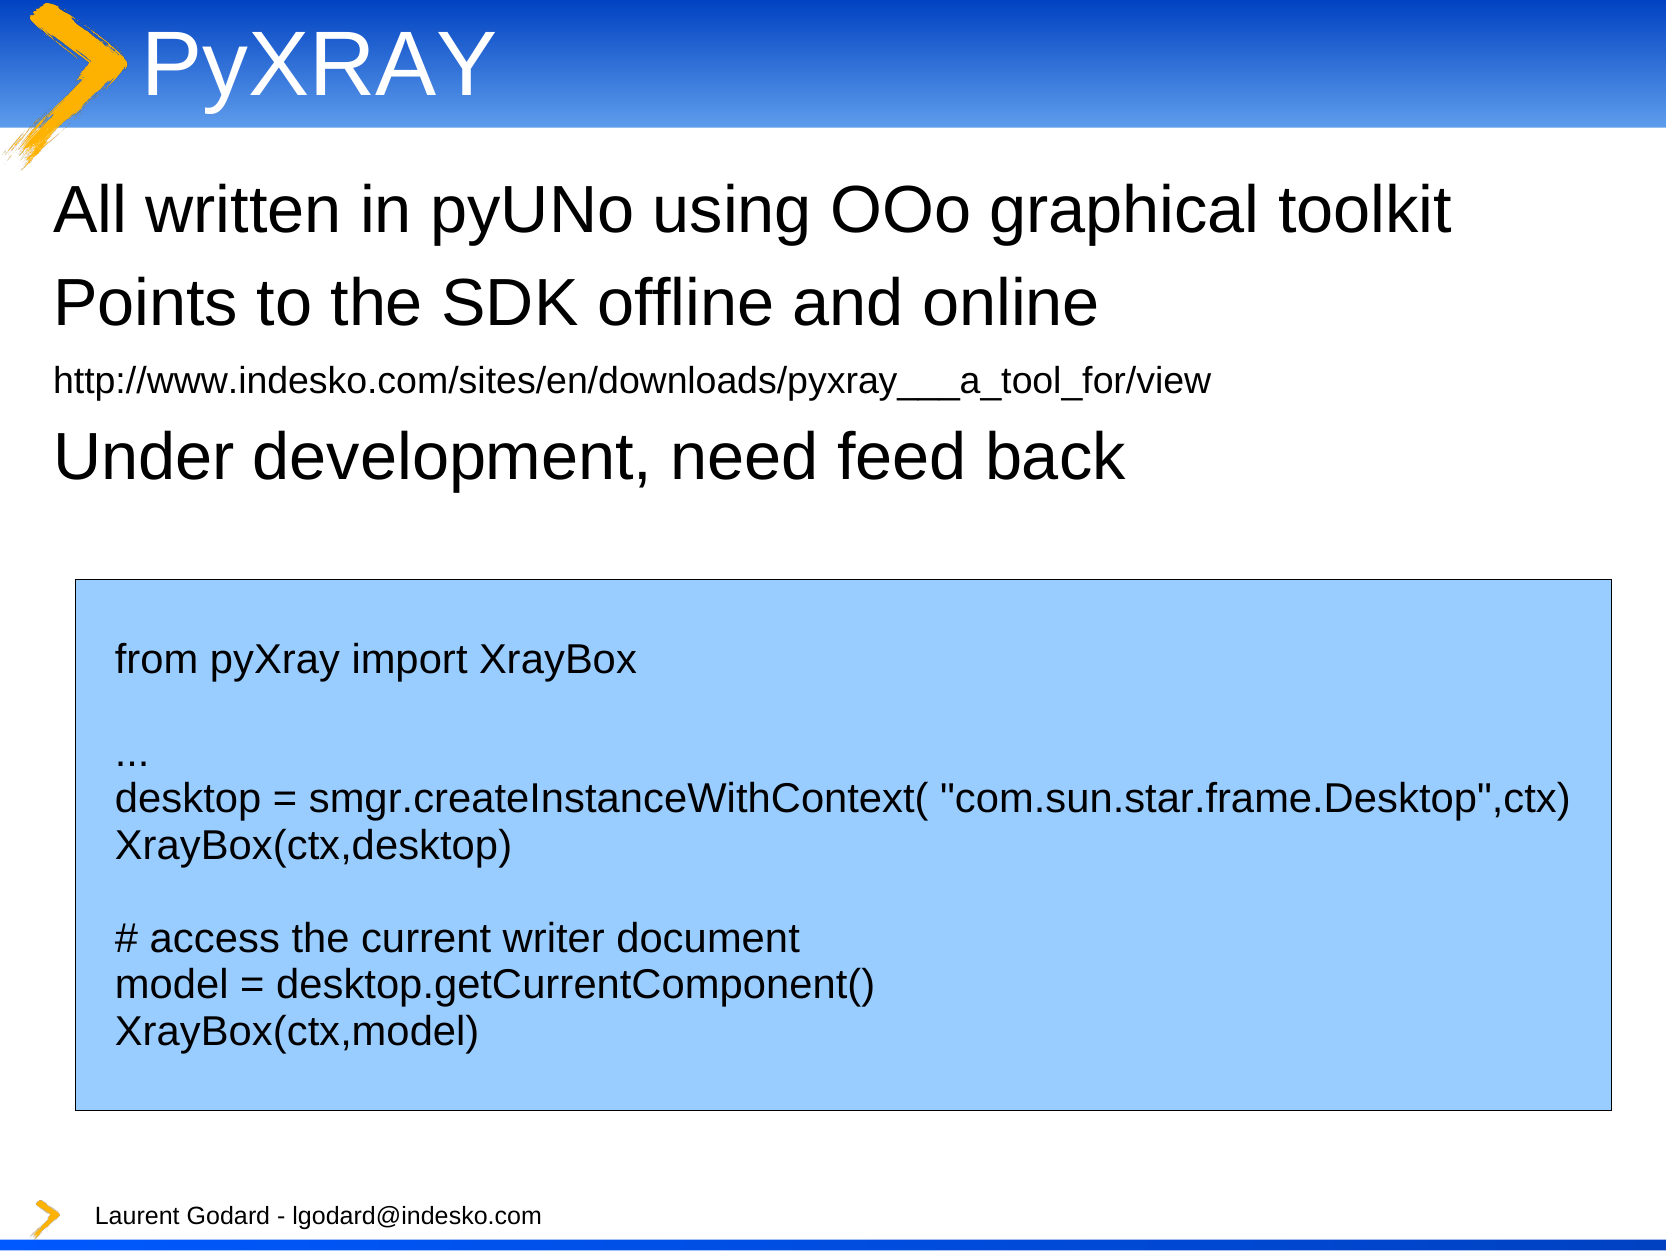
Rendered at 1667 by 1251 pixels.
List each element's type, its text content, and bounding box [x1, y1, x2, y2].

picture [2, 2, 128, 172]
text_box from pyXray import XrayBox ... desktop = smgr.createInstanceWithContext( "com.sun.star.frame.Desktop",ctx) XrayBox(ctx,desktop) # access the current writer document model = desktop.getCurrentComponent() XrayBox(ctx,model) [75, 579, 1612, 1111]
picture [29, 1200, 60, 1241]
list All written in pyUNo using OOo graphical toolkit Points to the SDK offline and online http://www.indesko.com/sites/en/downloads/pyxray___a_tool_for/view Under development, need feed back [0, 177, 1628, 1152]
title PyXRAY [137, 0, 1585, 174]
